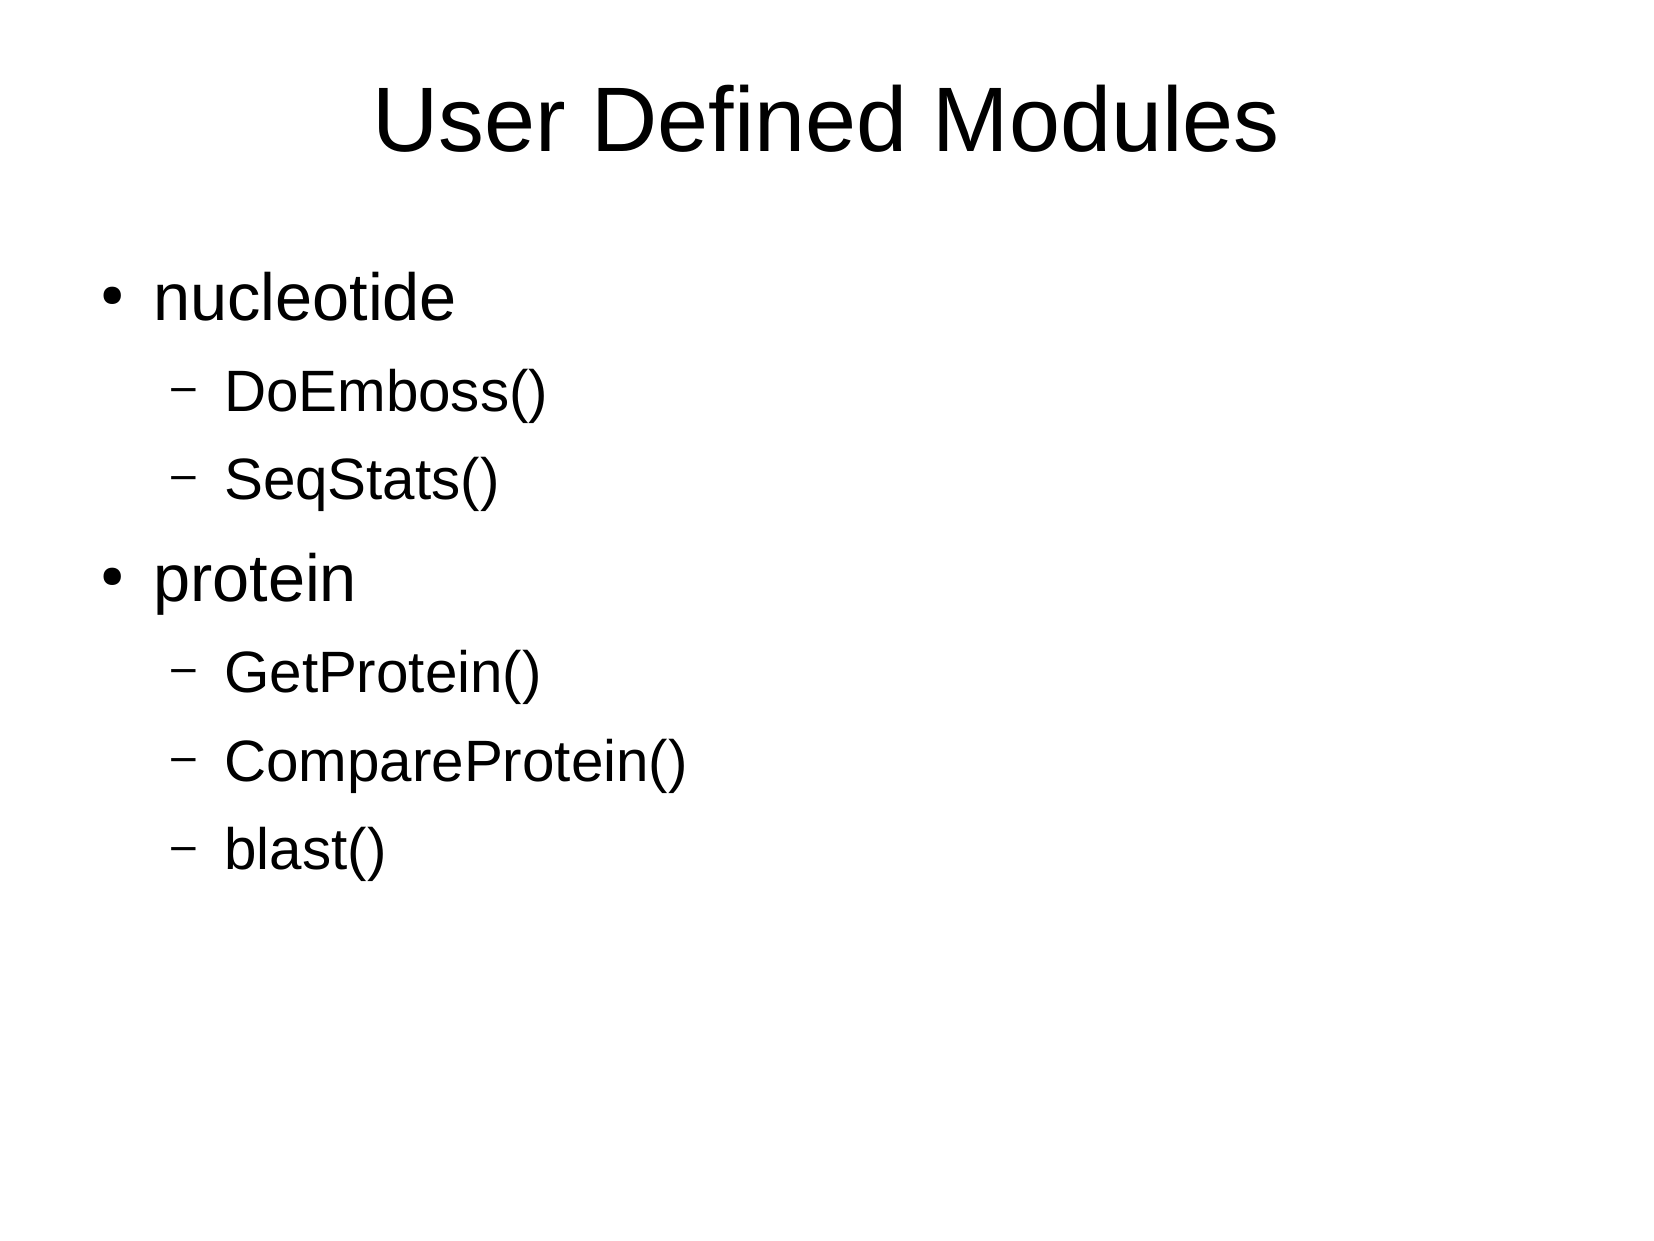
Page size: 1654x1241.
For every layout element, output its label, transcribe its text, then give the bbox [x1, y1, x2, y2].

list nucleotide DoEmboss() SeqStats() protein GetProtein() CompareProtein() blast() [82, 259, 1571, 1123]
title User Defined Modules [82, 49, 1571, 189]
